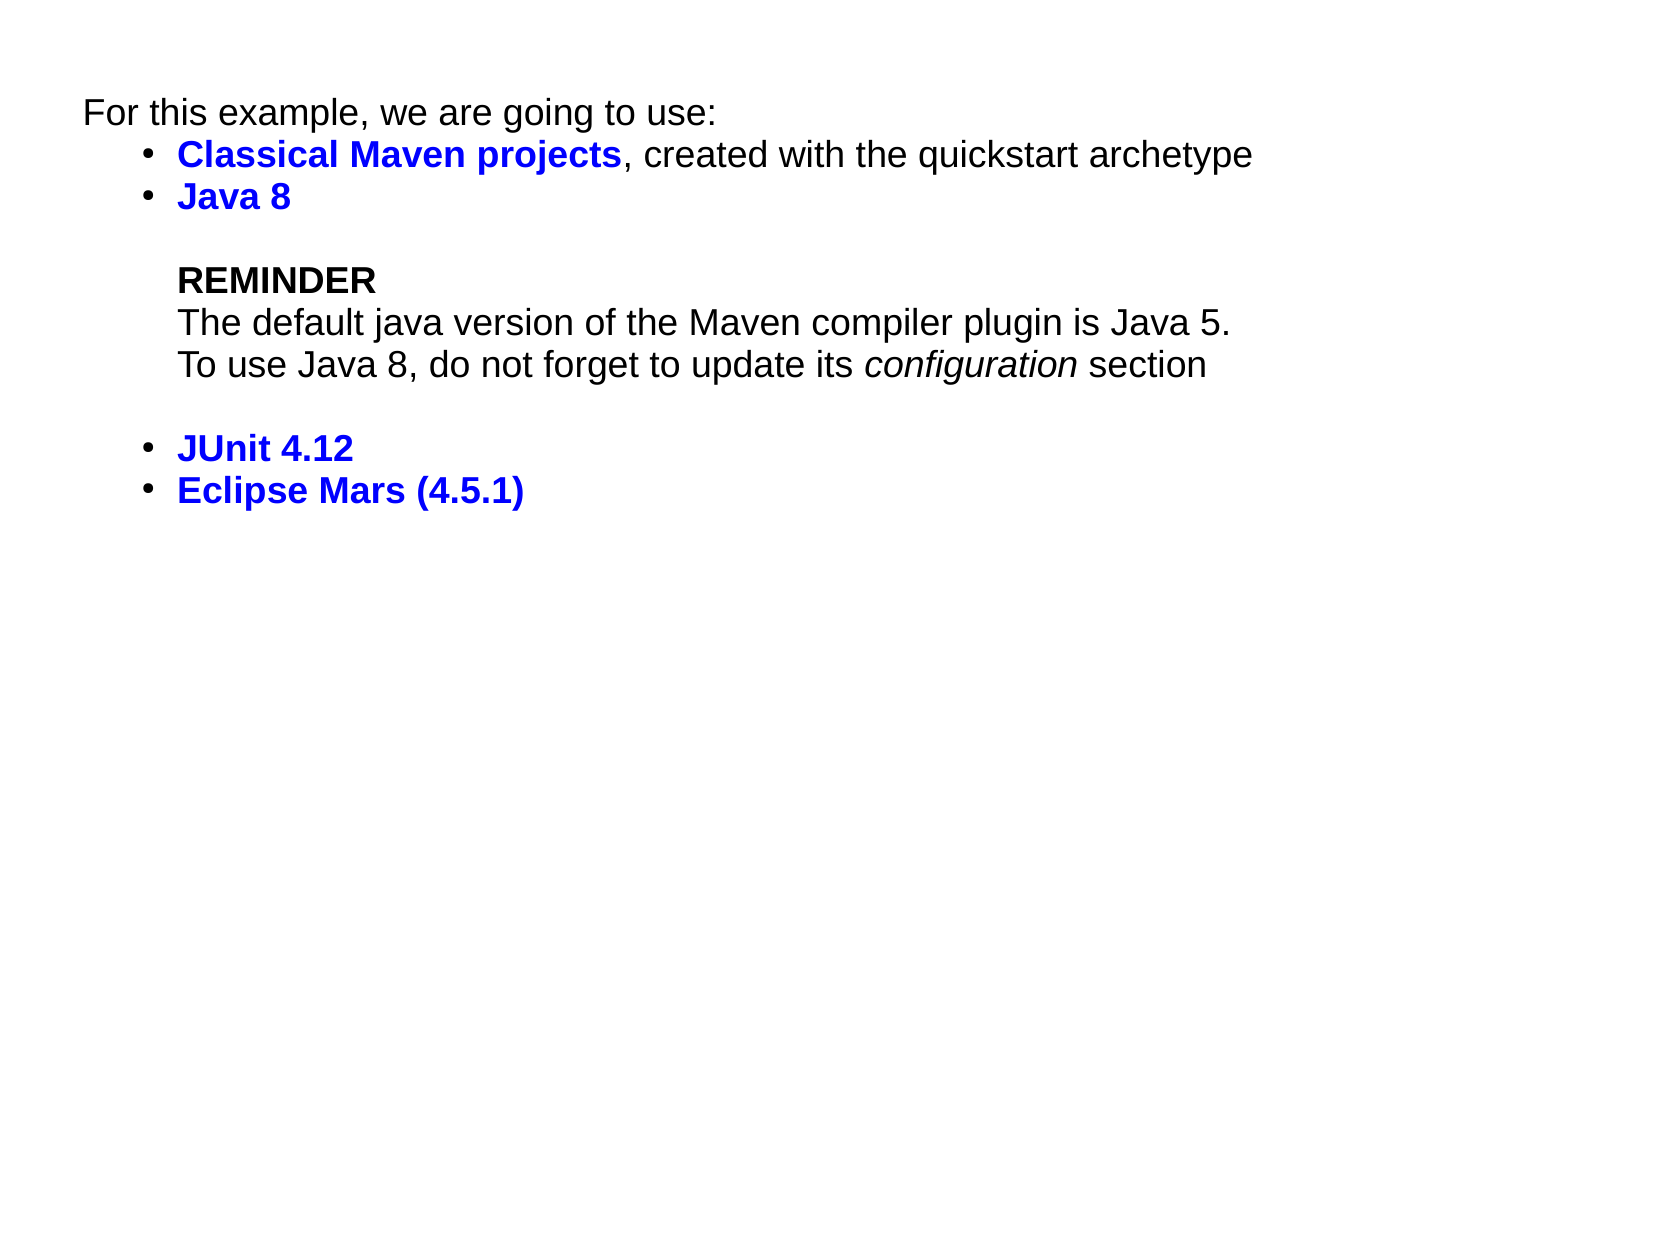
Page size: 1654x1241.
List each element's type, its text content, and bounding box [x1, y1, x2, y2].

subtitle For this example, we are going to use: Classical Maven projects, created with the quickstart archetype Java 8 REMINDER The default java version of the Maven compiler plugin is Java 5. To use Java 8, do not forget to update its configuration section JUnit 4.12 Eclipse Mars (4.5.1) [82, 49, 1571, 1010]
